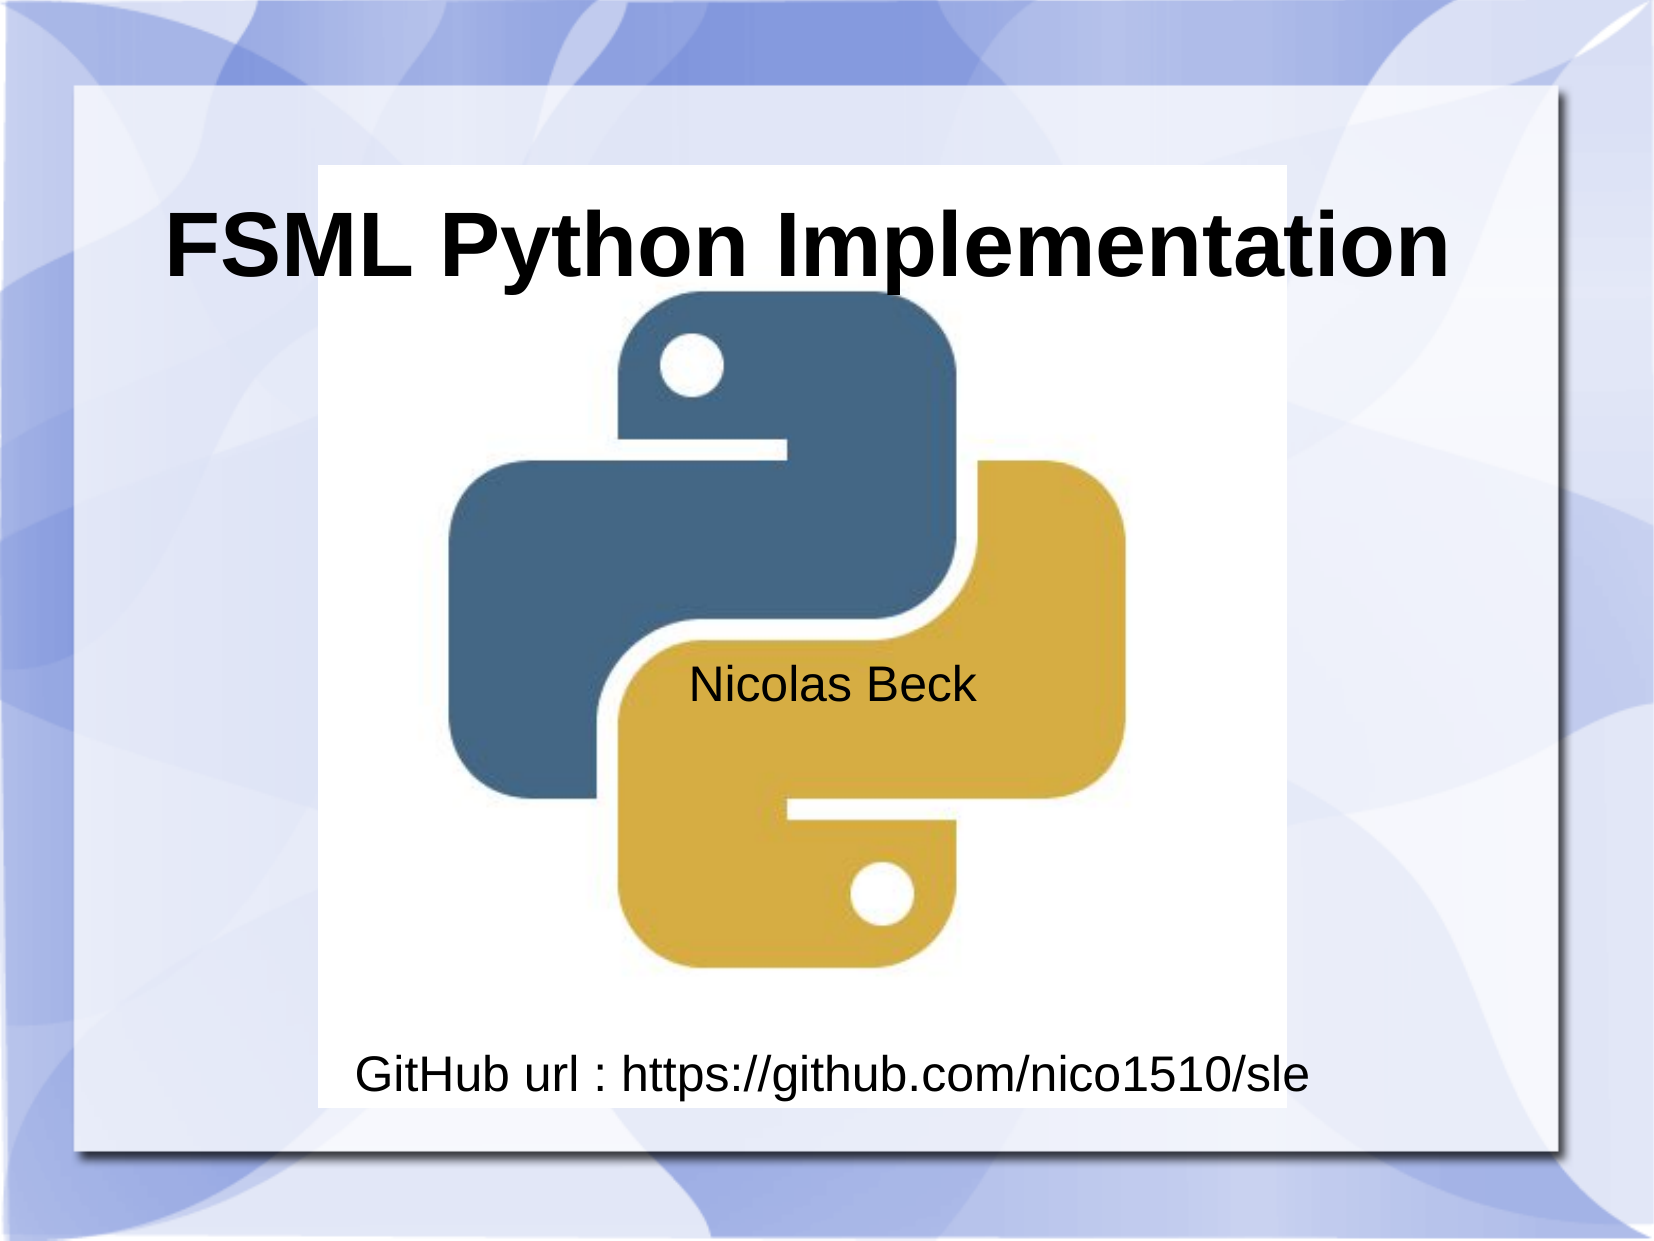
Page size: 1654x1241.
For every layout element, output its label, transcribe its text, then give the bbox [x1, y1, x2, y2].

title FSML Python Implementation [82, 141, 1536, 349]
picture [0, 0, 1654, 1241]
subtitle Nicolas Beck GitHub url : https://github.com/nico1510/sle [153, 519, 1512, 1239]
